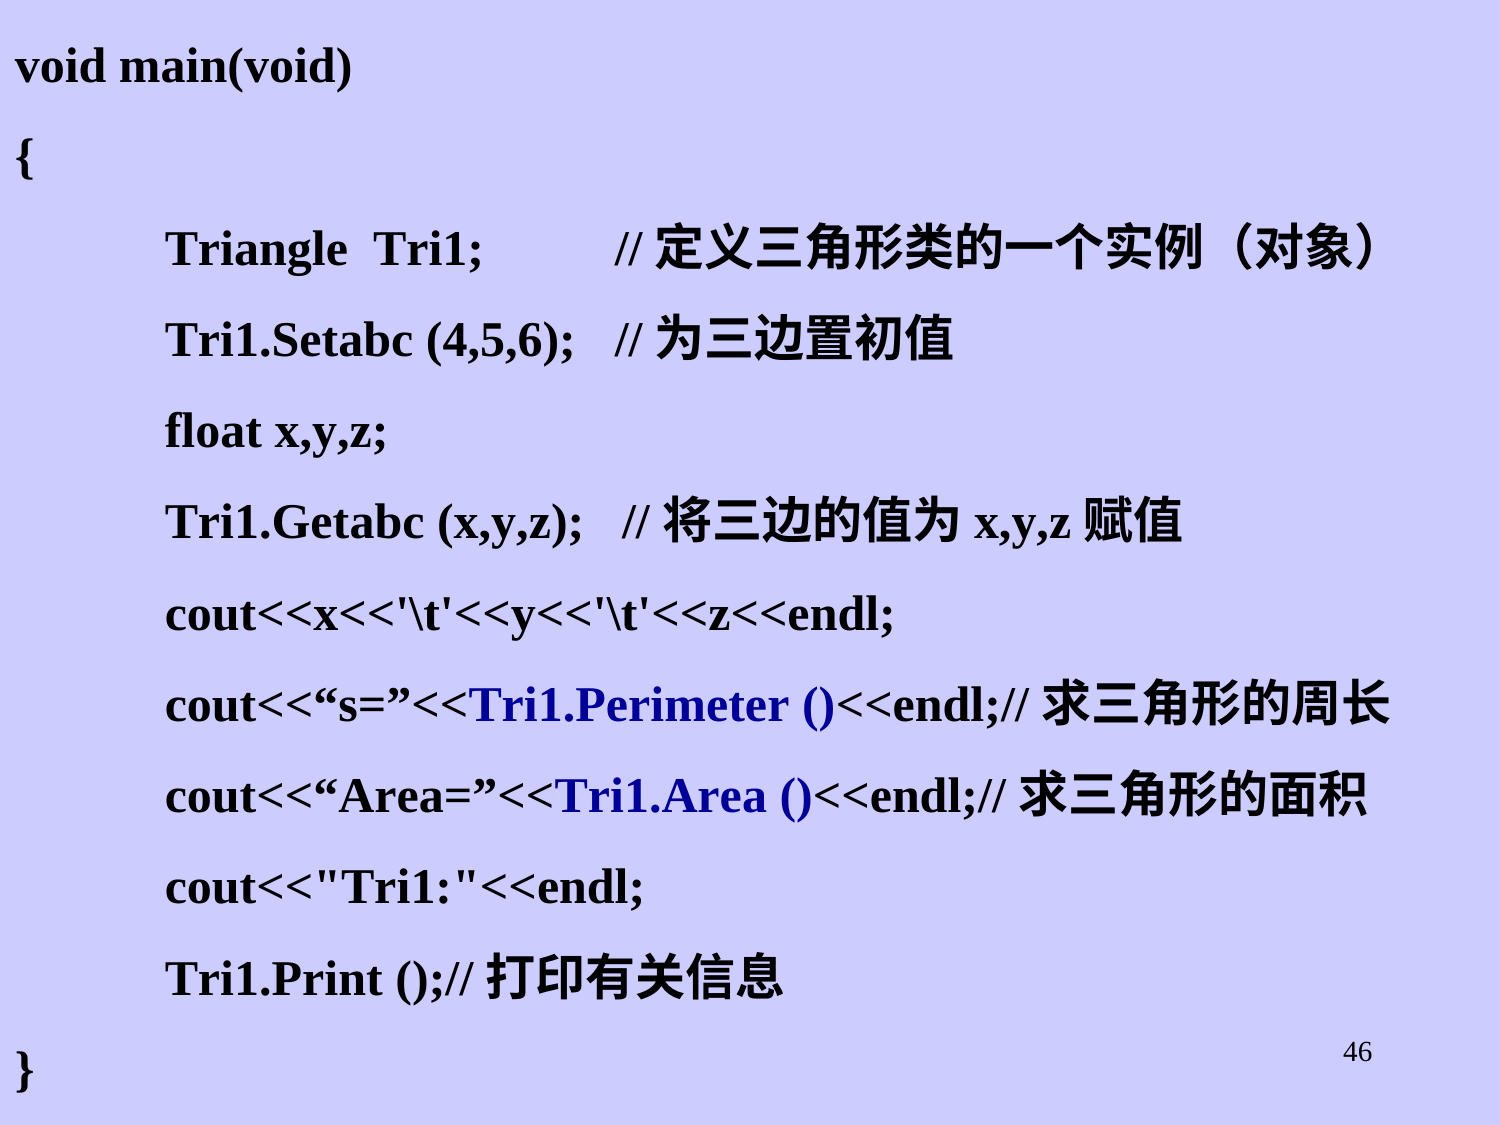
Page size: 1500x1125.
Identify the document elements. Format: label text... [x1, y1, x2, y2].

text_box void main(void) { Triangle Tri1; //定义三角形类的一个实例（对象） Tri1.Setabc (4,5,6); //为三边置初值 float x,y,z; Tri1.Getabc (x,y,z); //将三边的值为x,y,z赋值 cout<<x<<'\t'<<y<<'\t'<<z<<endl; cout<<“s=”<<Tri1.Perimeter ()<<endl;//求三角形的周长 cout<<“Area=”<<Tri1.Area ()<<endl;//求三角形的面积 cout<<"Tri1:"<<endl; Tri1.Print ();//打印有关信息 } [0, 24, 1500, 1105]
